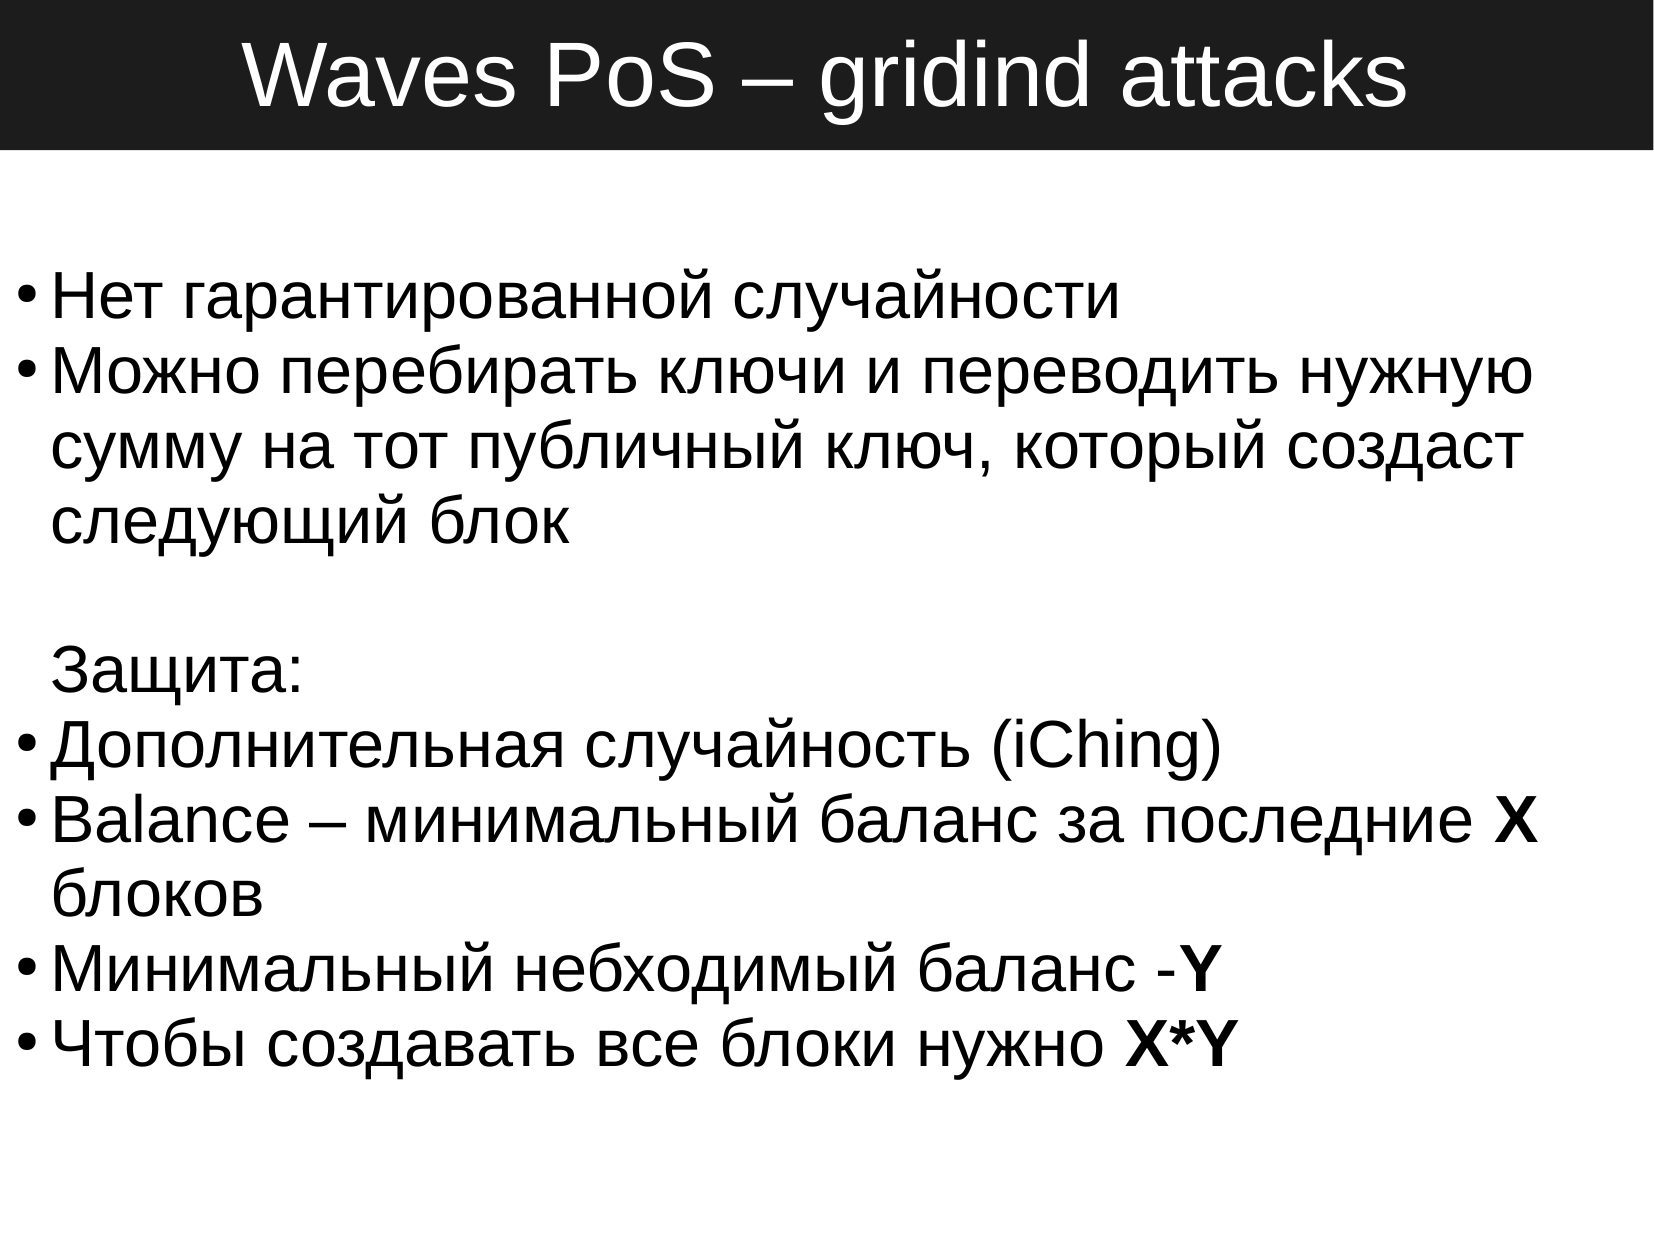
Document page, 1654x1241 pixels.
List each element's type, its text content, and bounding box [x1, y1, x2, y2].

title Waves PoS – gridind attacks [0, 0, 1654, 151]
subtitle Нет гарантированной случайности Можно перебирать ключи и переводить нужную сумму на тот публичный ключ, который создаст следующий блок Защита: Дополнительная случайность (iChing) Balance – минимальный баланс за последние X блоков Минимальный небходимый баланс -Y Чтобы создавать все блоки нужно X*Y [15, 154, 1606, 1186]
